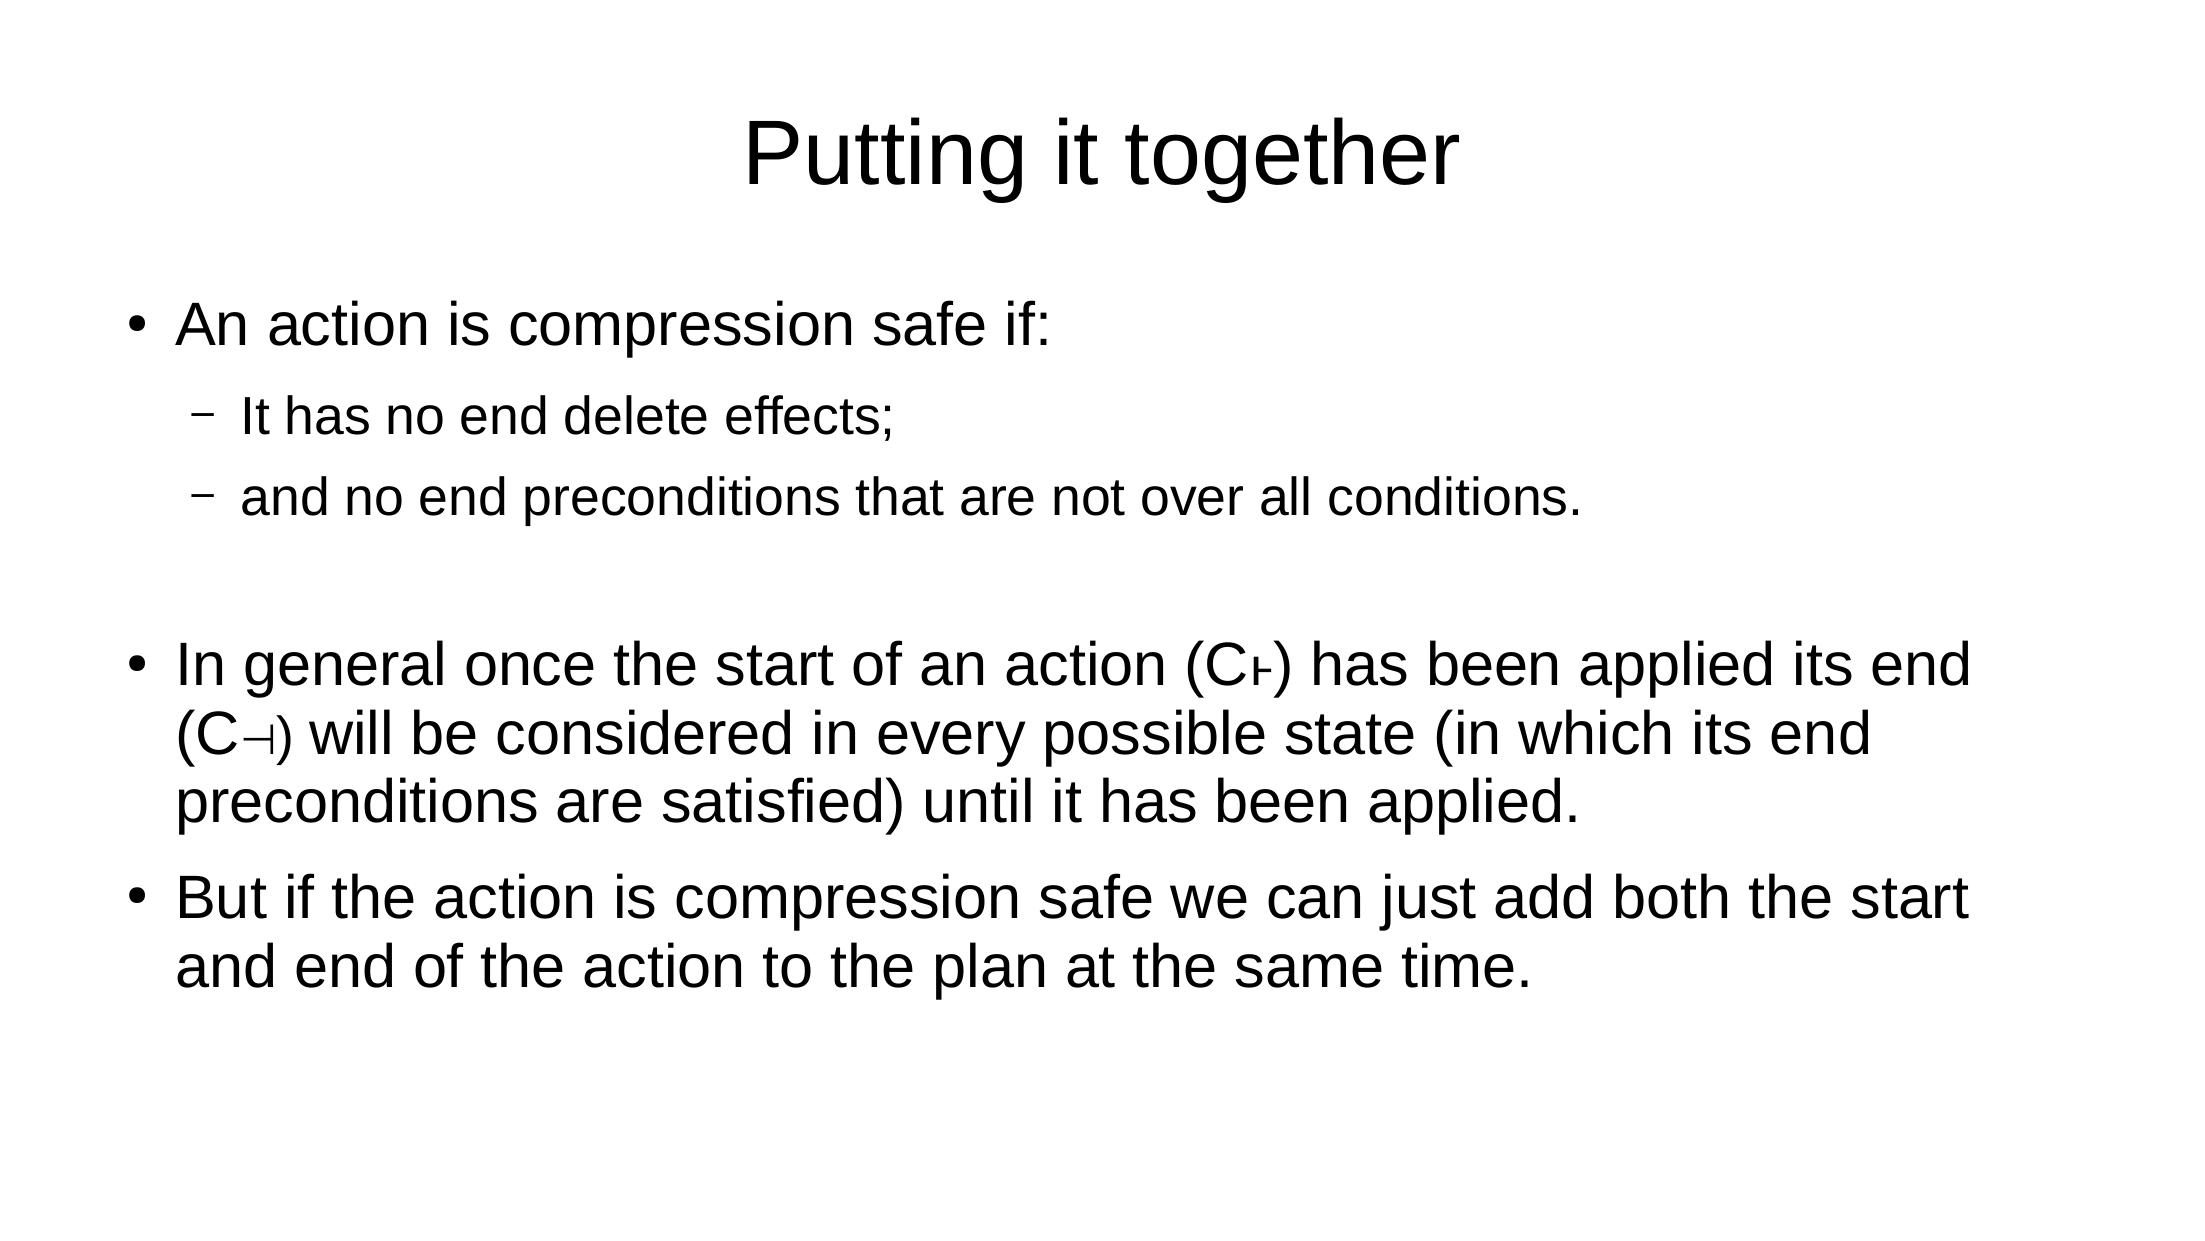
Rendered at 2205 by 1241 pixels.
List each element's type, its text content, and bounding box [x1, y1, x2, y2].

list An action is compression safe if: It has no end delete effects; and no end preconditions that are not over all conditions. In general once the start of an action (Cⱶ) has been applied its end (C⊣) will be considered in every possible state (in which its end preconditions are satisfied) until it has been applied. But if the action is compression safe we can just add both the start and end of the action to the plan at the same time. [110, 290, 2051, 1010]
title Putting it together [110, 49, 2095, 257]
